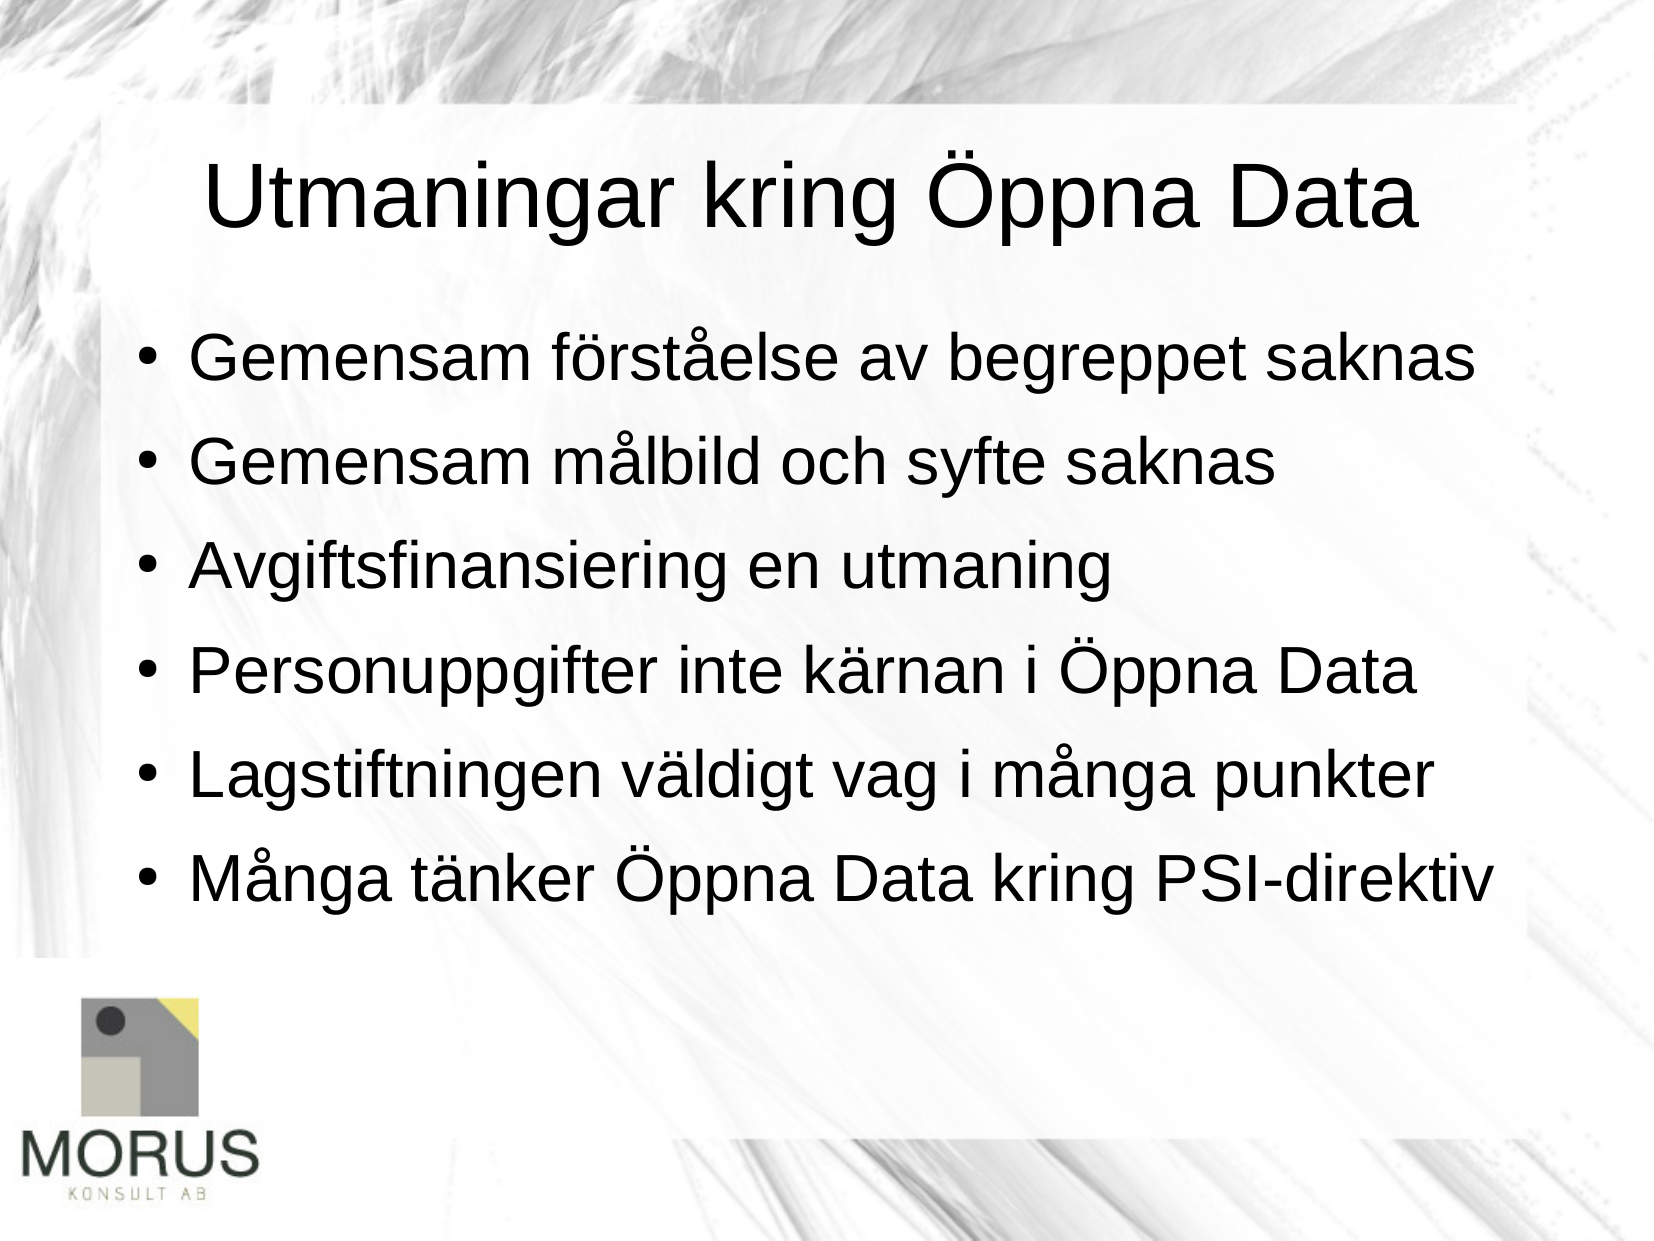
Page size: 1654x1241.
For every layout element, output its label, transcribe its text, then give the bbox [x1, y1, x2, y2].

title Utmaningar kring Öppna Data [118, 112, 1506, 281]
list Gemensam förståelse av begreppet saknas Gemensam målbild och syfte saknas Avgiftsfinansiering en utmaning Personuppgifter inte kärnan i Öppna Data Lagstiftningen väldigt vag i många punkter Många tänker Öppna Data kring PSI-direktiv [118, 319, 1571, 1040]
picture [0, 0, 1654, 1241]
